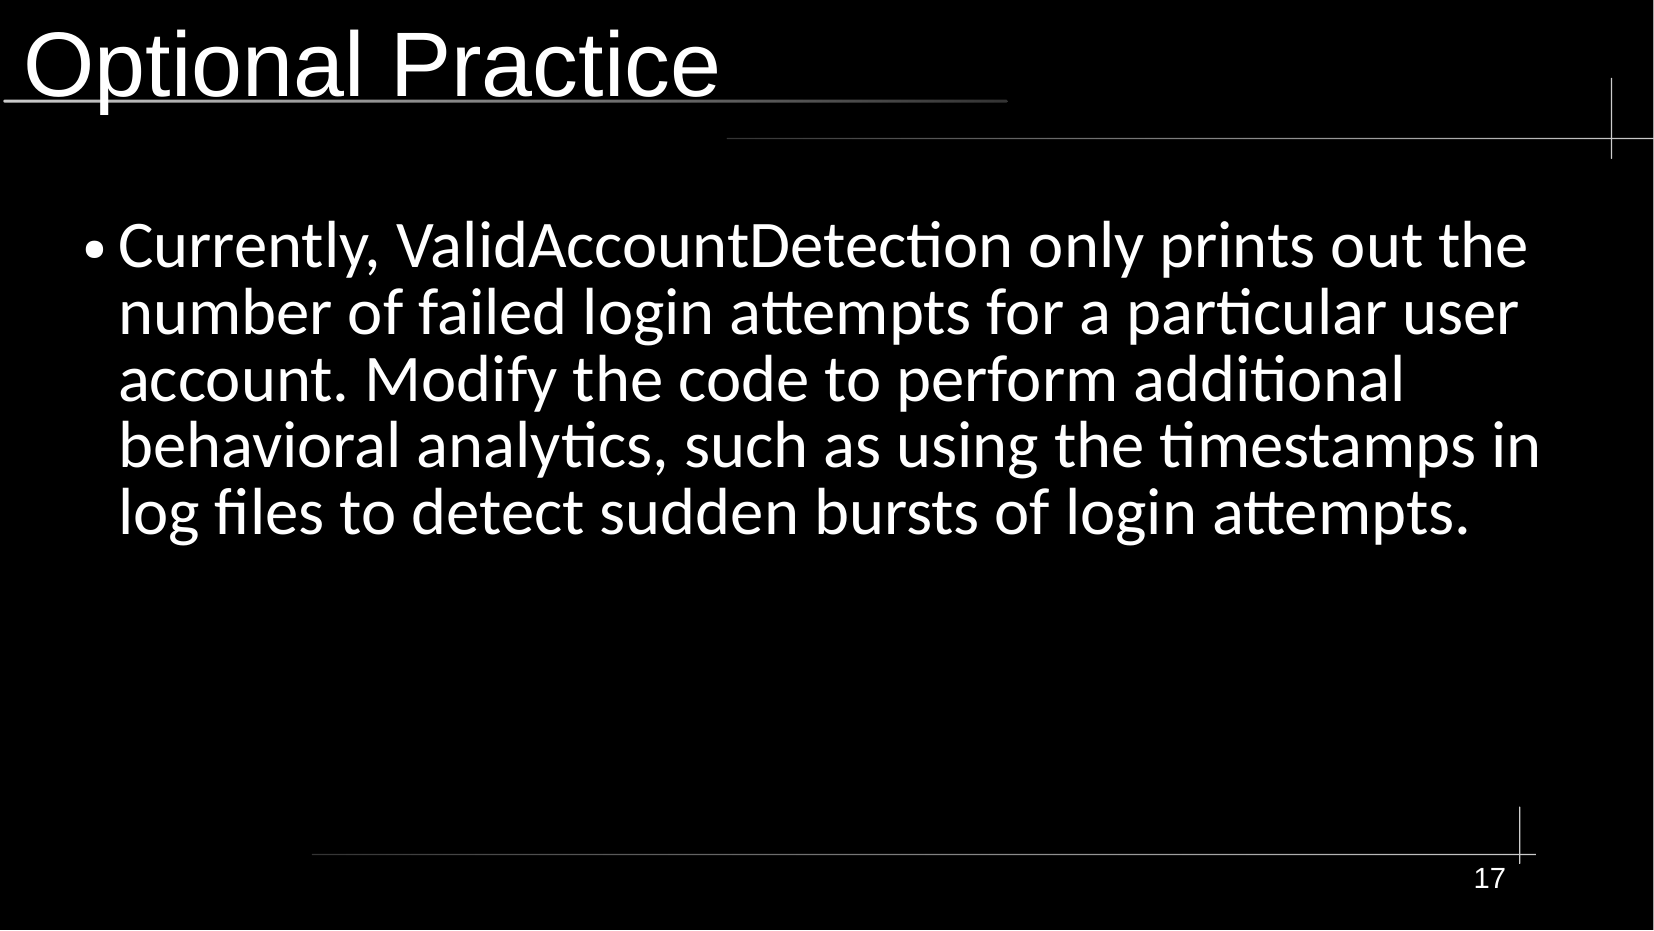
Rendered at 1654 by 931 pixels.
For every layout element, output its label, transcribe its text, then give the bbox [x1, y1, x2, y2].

list Currently, ValidAccountDetection only prints out the number of failed login attempts for a particular user account. Modify the code to perform additional behavioral analytics, such as using the timestamps in log files to detect sudden bursts of login attempts. [82, 217, 1571, 758]
title Optional Practice [23, 11, 1589, 119]
